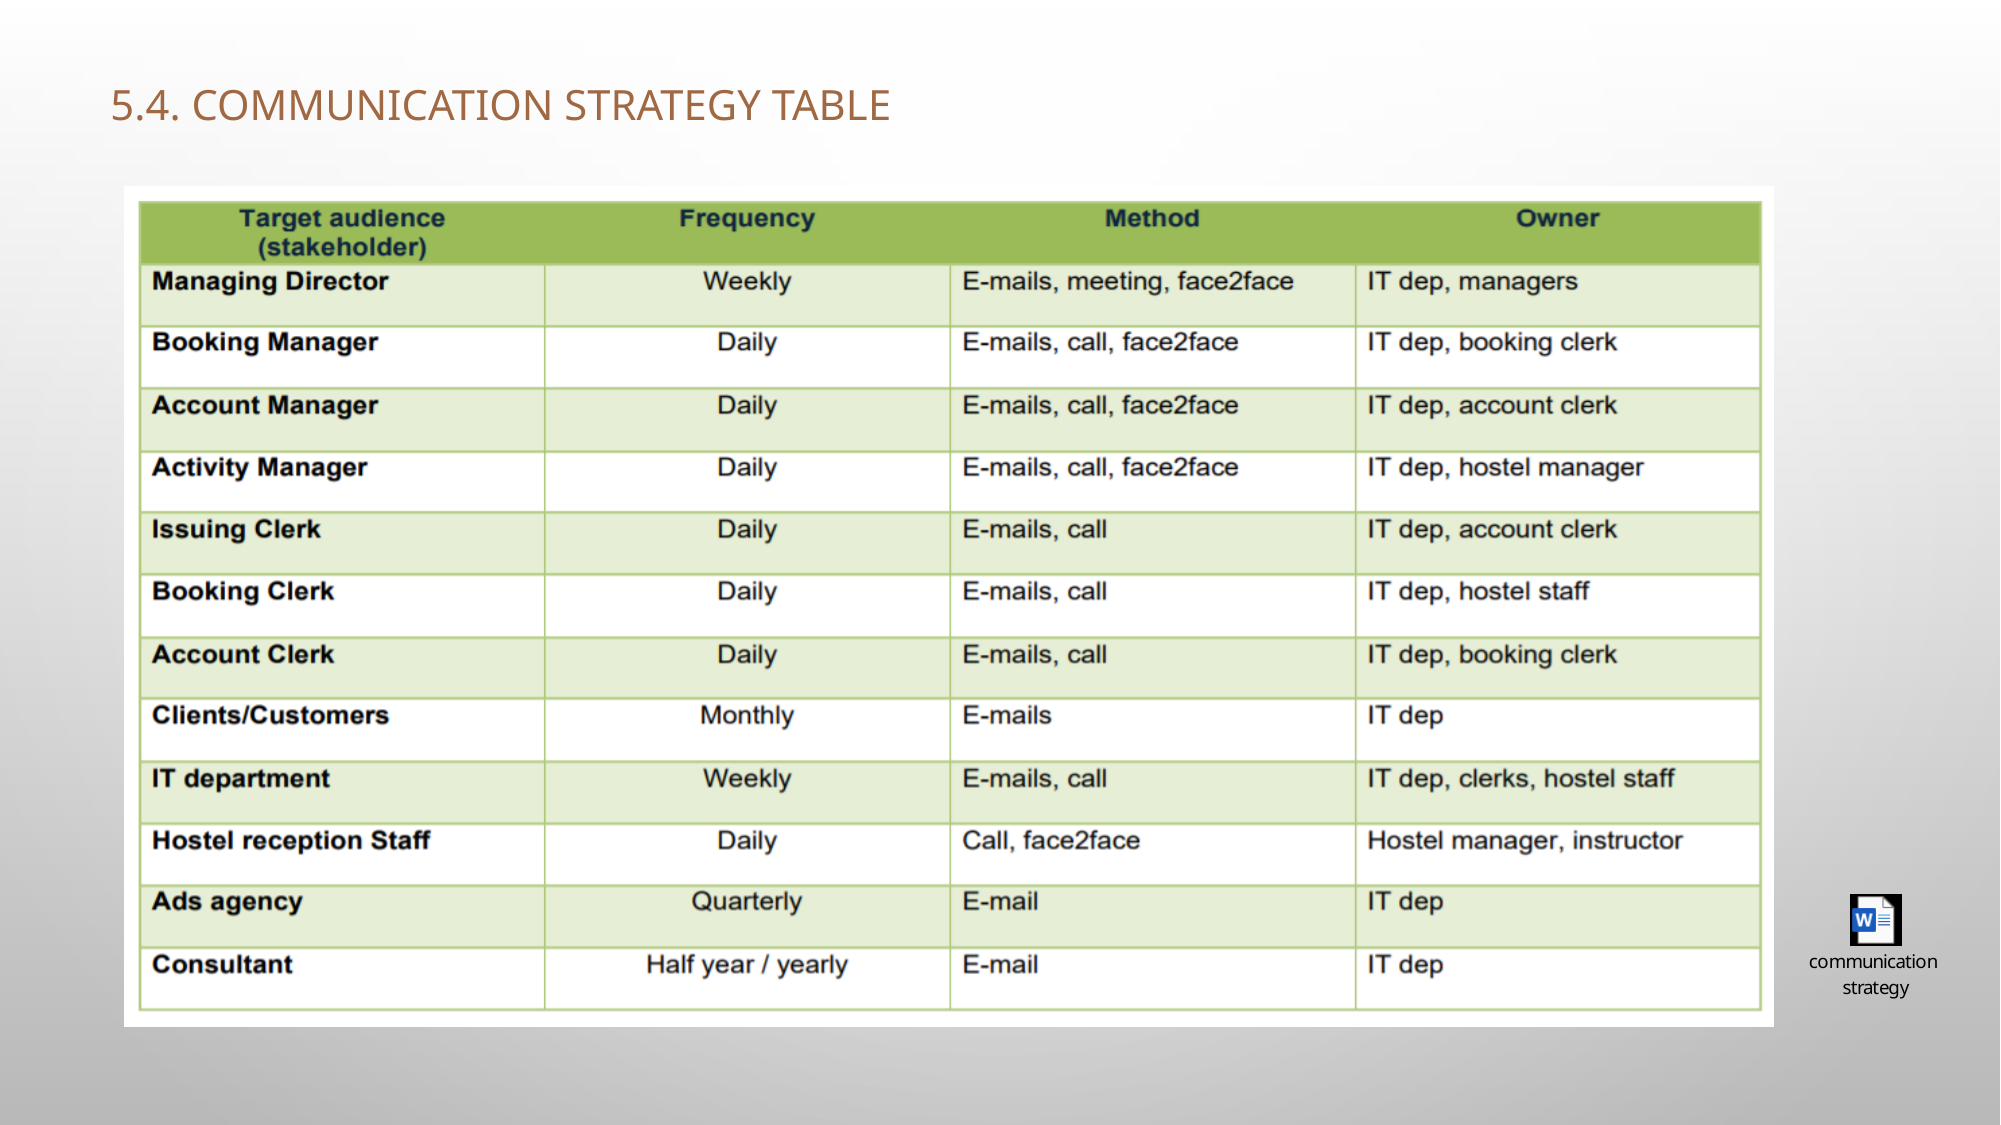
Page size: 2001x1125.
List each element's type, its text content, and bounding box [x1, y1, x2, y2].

picture [124, 186, 1774, 1027]
list 5.4. Communication strategy table [95, 71, 1905, 143]
chart [1800, 894, 1951, 1027]
